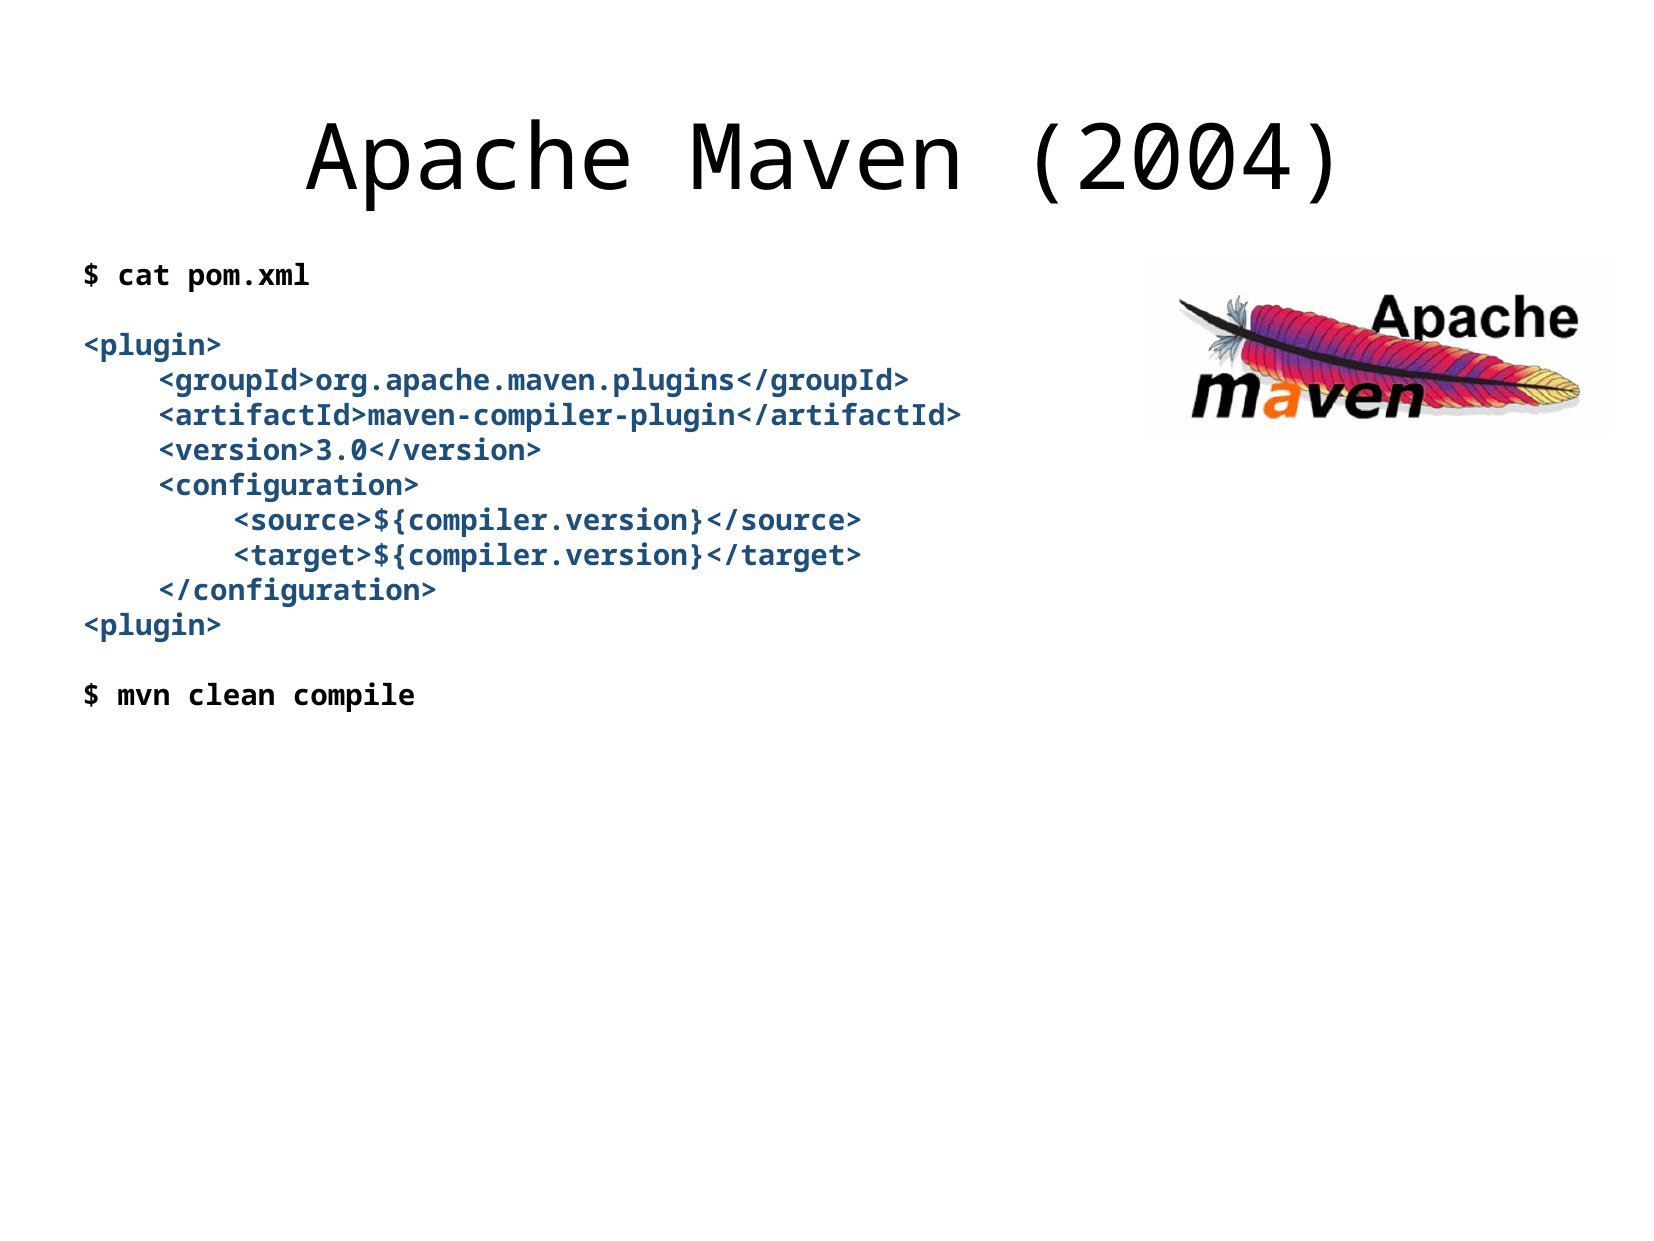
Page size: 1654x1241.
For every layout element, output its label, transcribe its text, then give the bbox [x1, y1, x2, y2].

title Apache Maven (2004) [82, 49, 1571, 256]
picture [1150, 256, 1609, 439]
text_box $ cat pom.xml <plugin> <groupId>org.apache.maven.plugins</groupId> <artifactId>maven-compiler-plugin</artifactId> <version>3.0</version> <configuration> <source>${compiler.version}</source> <target>${compiler.version}</target> </configuration> <plugin> $ mvn clean compile [82, 256, 1590, 740]
